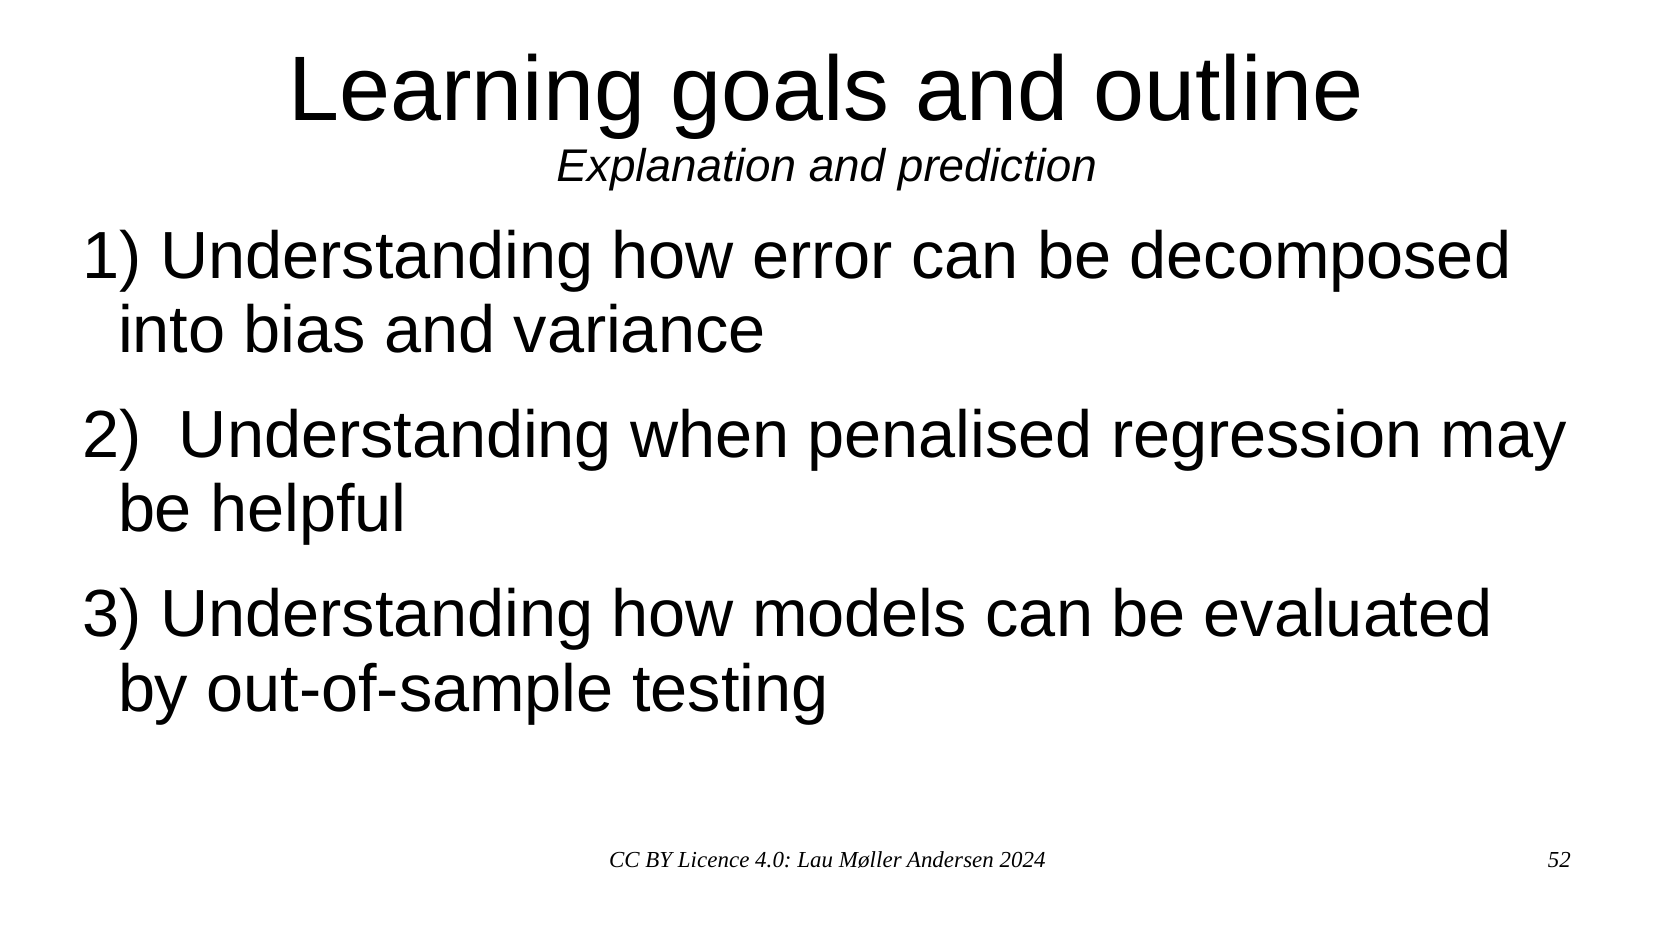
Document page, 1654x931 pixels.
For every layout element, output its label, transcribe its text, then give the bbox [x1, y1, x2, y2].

list Understanding how error can be decomposed into bias and variance Understanding when penalised regression may be helpful Understanding how models can be evaluated by out-of-sample testing [82, 217, 1571, 758]
title Learning goals and outline Explanation and prediction [82, 32, 1571, 197]
